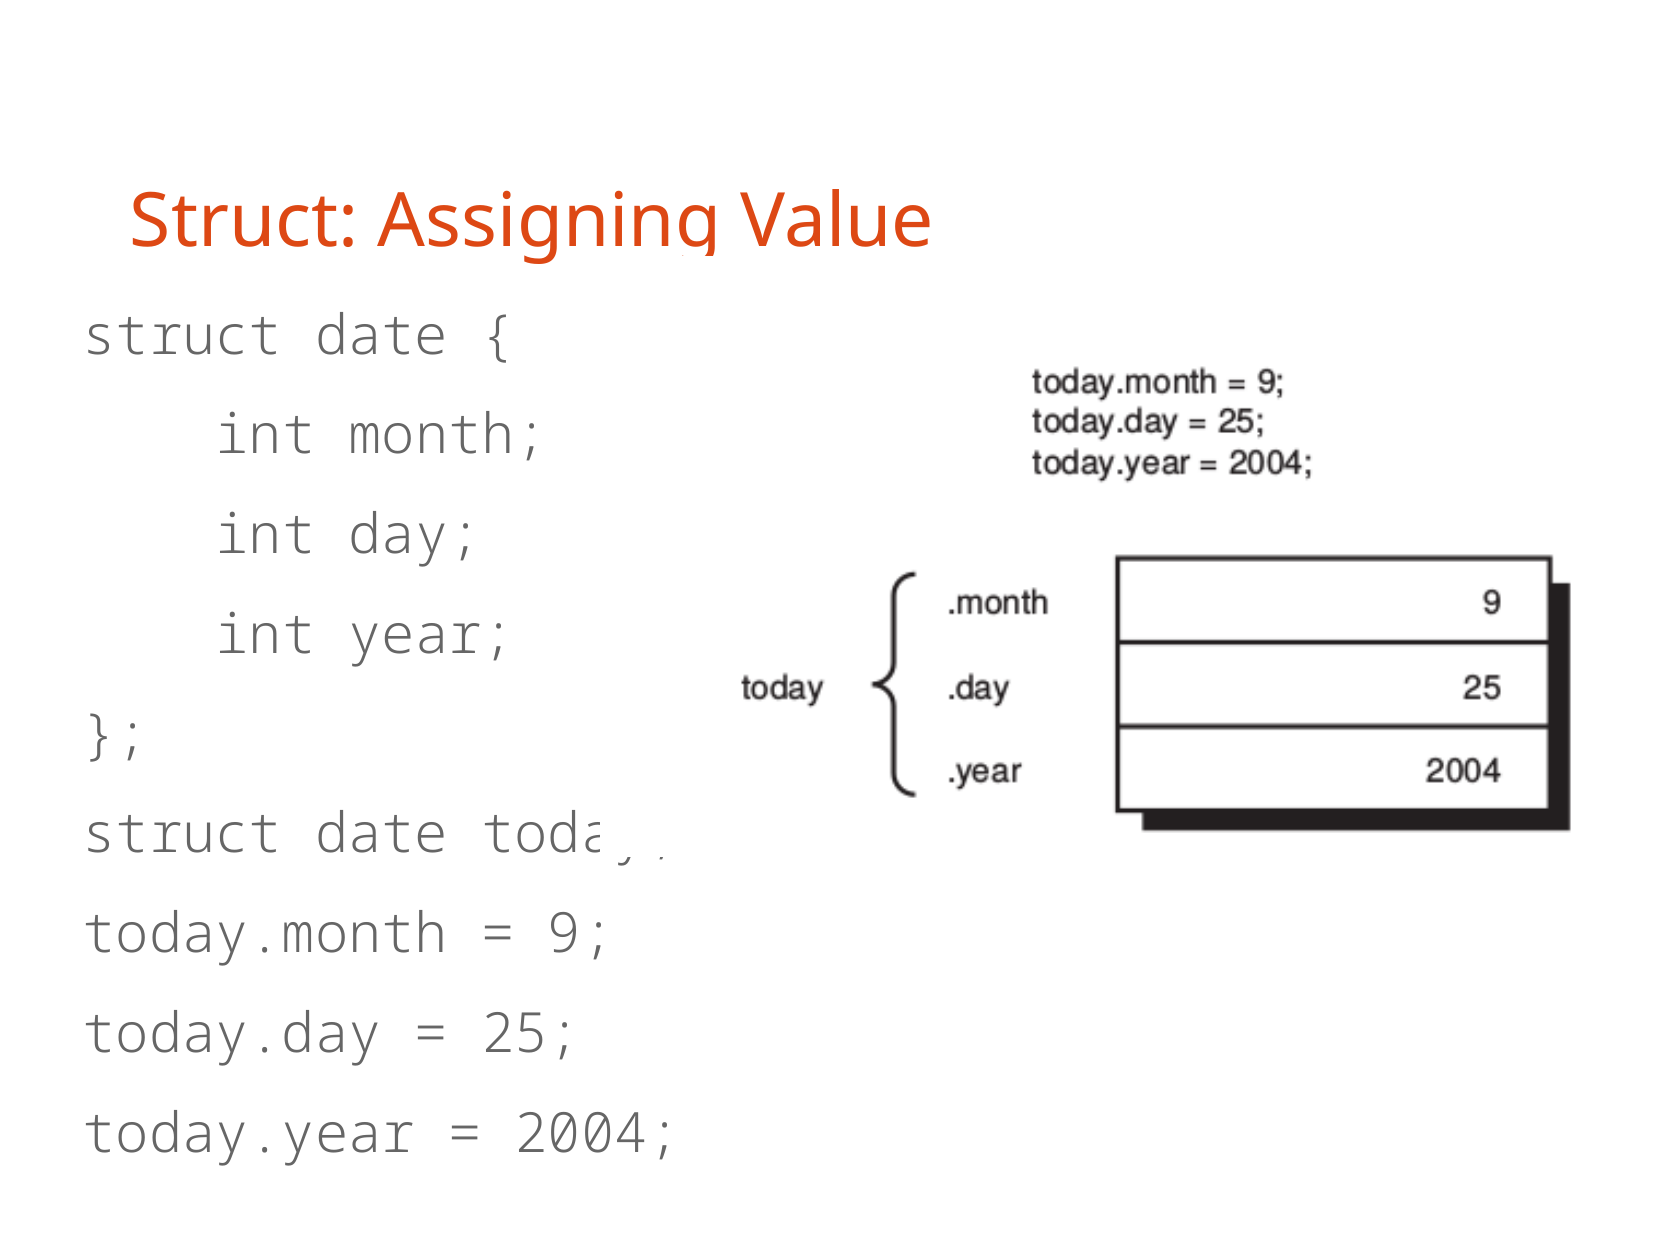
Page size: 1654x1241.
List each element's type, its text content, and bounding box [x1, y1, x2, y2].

title Struct: Assigning Value [129, 153, 1518, 281]
picture [600, 256, 1654, 857]
list struct date { int month; int day; int year; }; struct date today; today.month = 9; today.day = 25; today.year = 2004; [82, 295, 1471, 1170]
